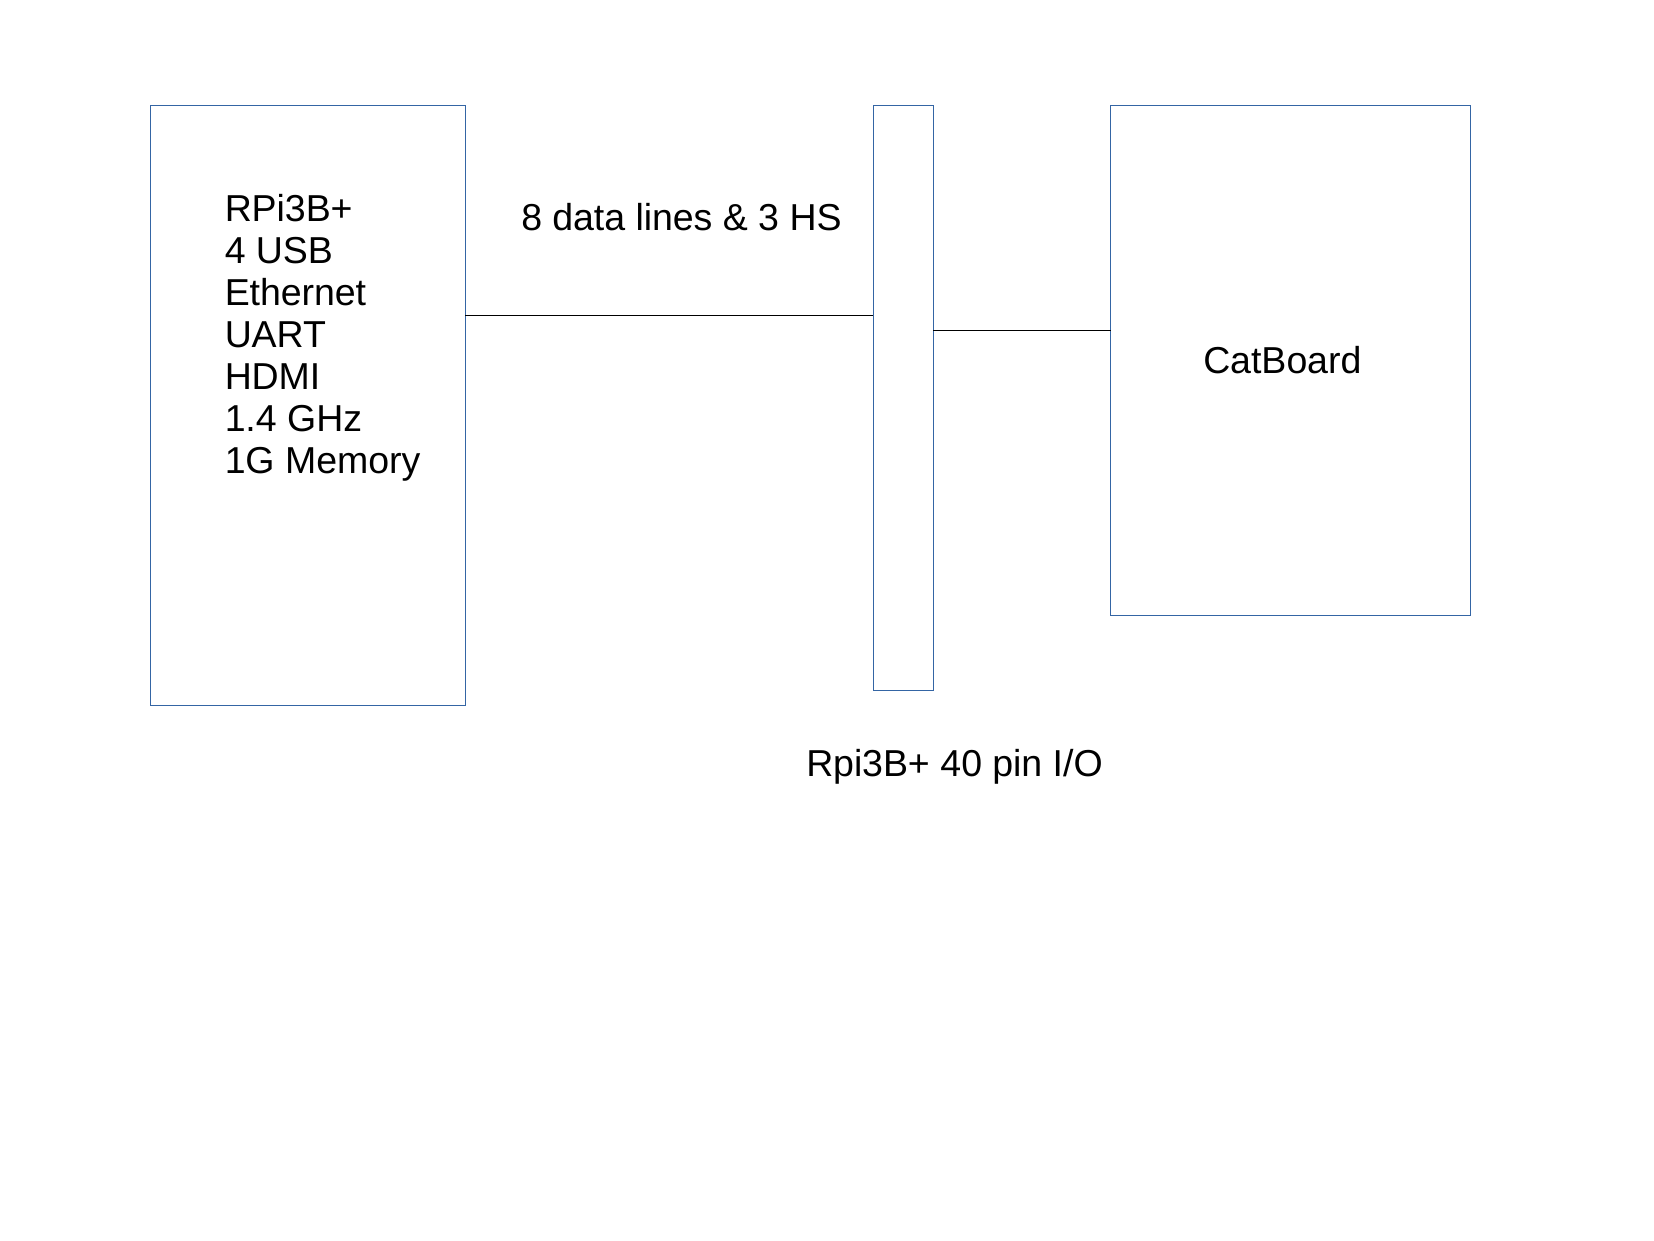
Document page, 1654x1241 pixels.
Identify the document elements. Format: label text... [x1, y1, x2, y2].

text_box 8 data lines & 3 HS [506, 188, 857, 246]
text_box RPi3B+ 4 USB Ethernet UART HDMI 1.4 GHz 1G Memory [210, 180, 436, 489]
text_box Rpi3B+ 40 pin I/O [759, 735, 1150, 876]
text_box [150, 105, 466, 706]
text_box CatBoard [1188, 332, 1387, 389]
text_box [1110, 105, 1471, 616]
text_box [873, 105, 934, 691]
